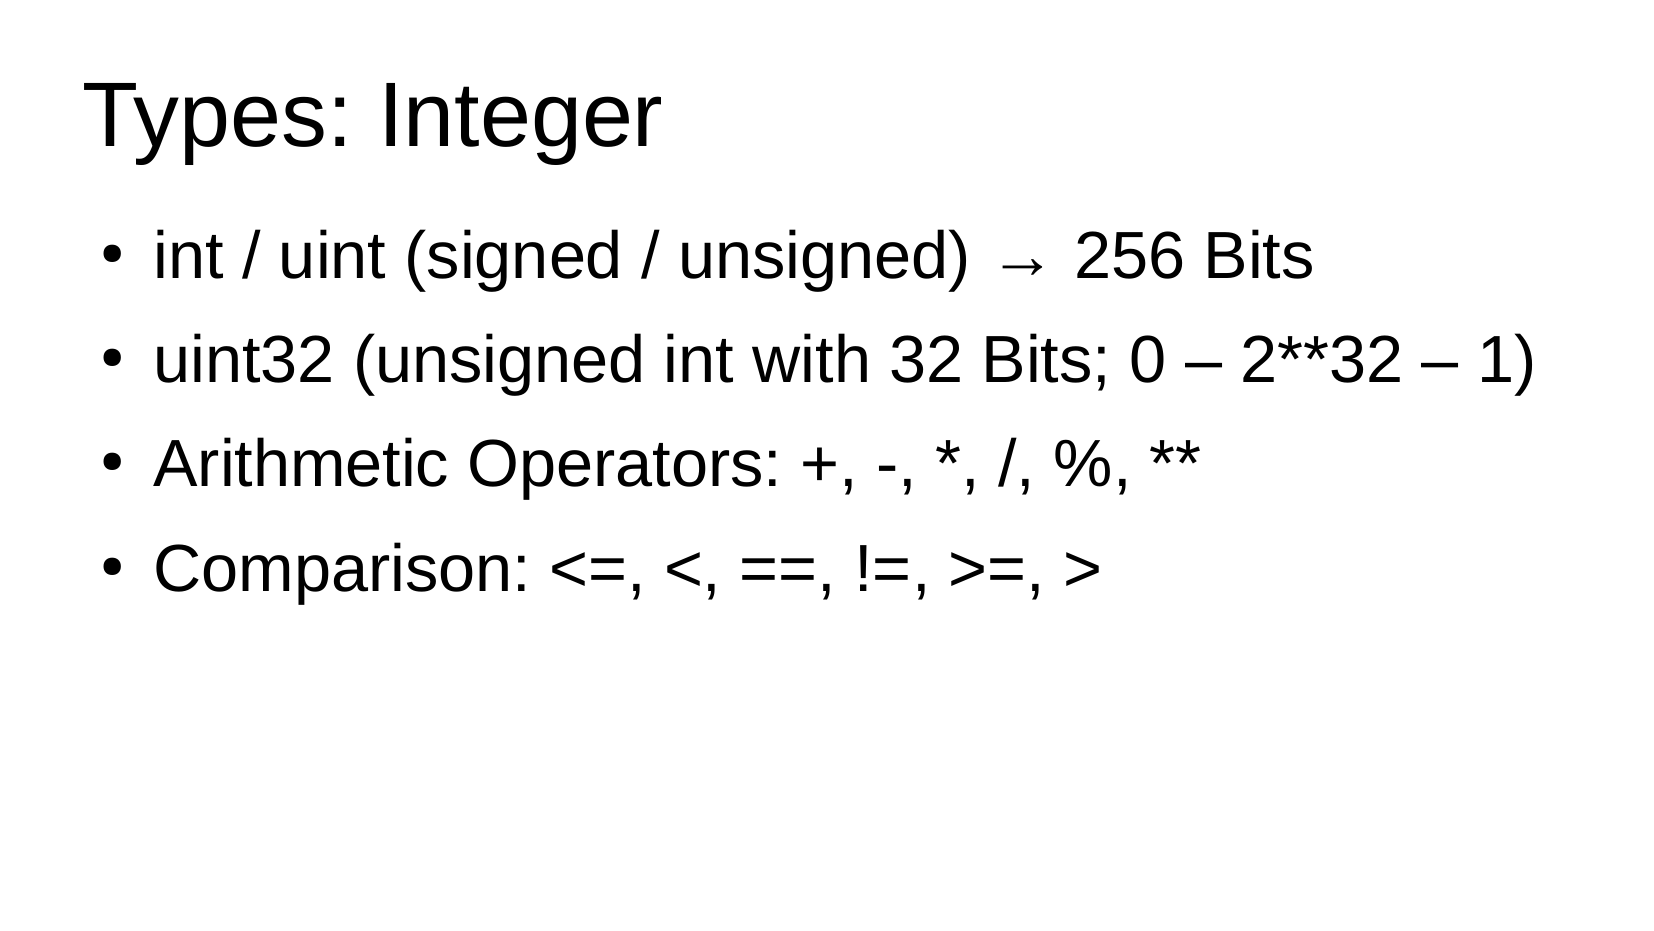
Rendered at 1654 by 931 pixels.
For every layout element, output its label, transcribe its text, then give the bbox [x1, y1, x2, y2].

list int / uint (signed / unsigned) → 256 Bits uint32 (unsigned int with 32 Bits; 0 – 2**32 – 1) Arithmetic Operators: +, -, *, /, %, ** Comparison: <=, <, ==, !=, >=, > [82, 217, 1571, 758]
title Types: Integer [82, 37, 1571, 193]
